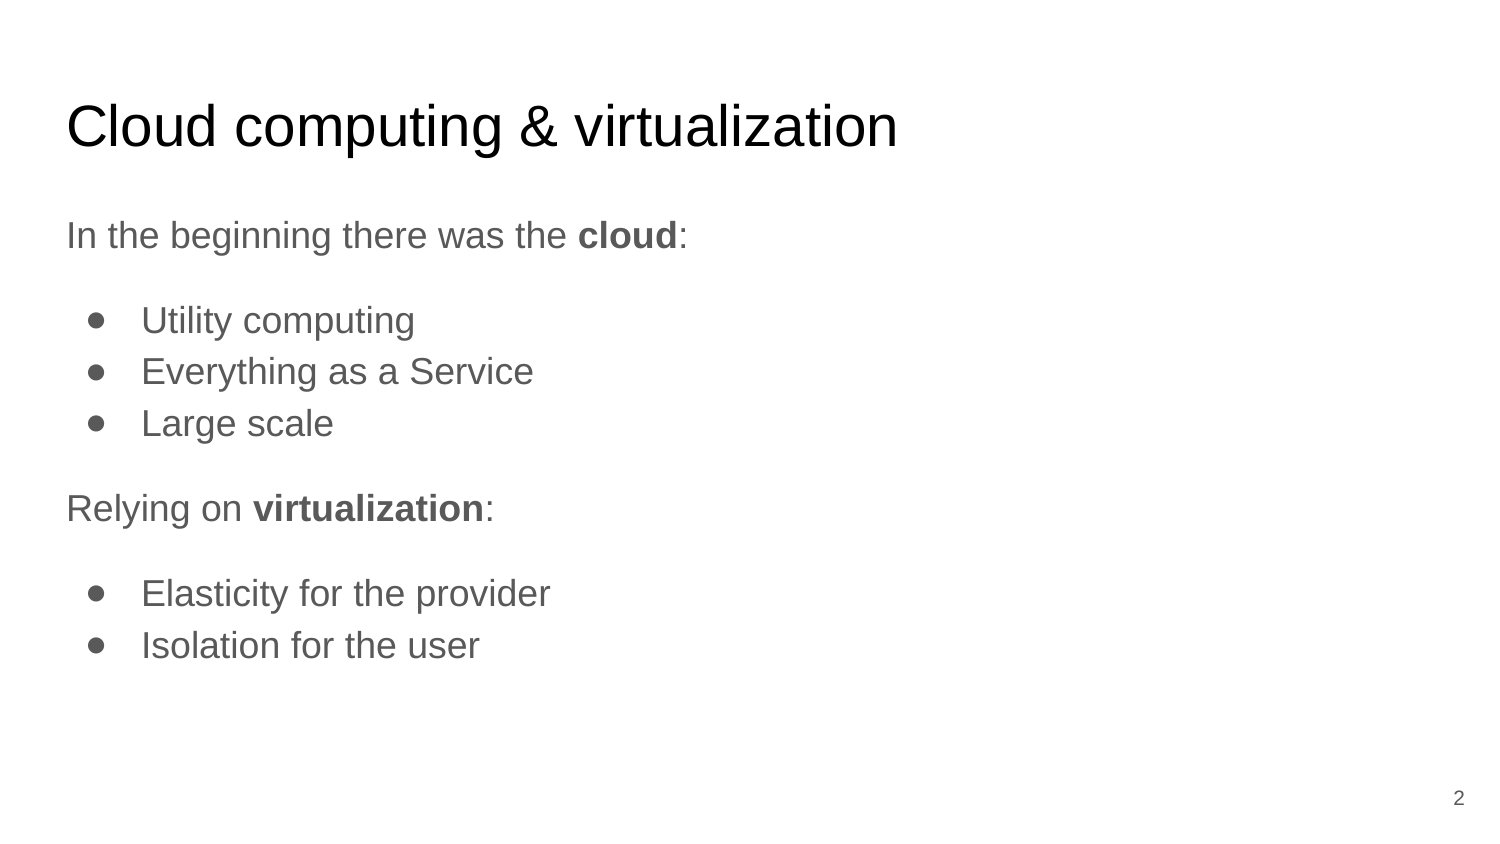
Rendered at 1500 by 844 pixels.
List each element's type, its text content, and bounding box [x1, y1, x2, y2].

title Cloud computing & virtualization [51, 72, 1449, 167]
list In the beginning there was the cloud: Utility computing Everything as a Service Large scale Relying on virtualization: Elasticity for the provider Isolation for the user [51, 189, 1449, 750]
slide_number <number> [1389, 764, 1480, 830]
